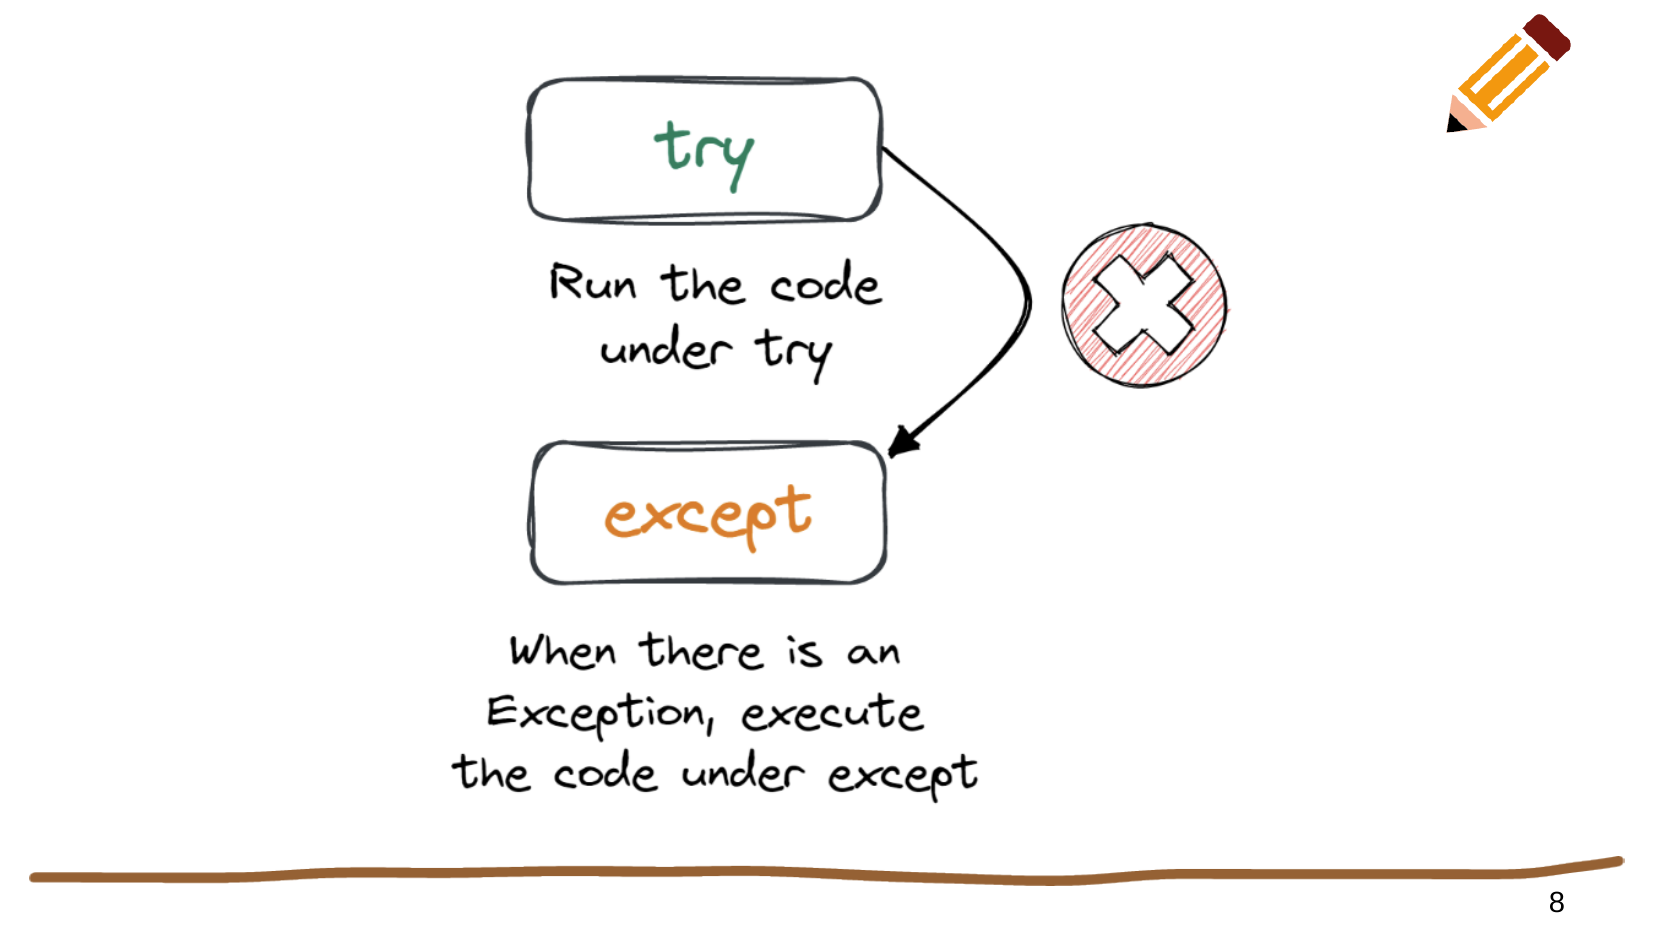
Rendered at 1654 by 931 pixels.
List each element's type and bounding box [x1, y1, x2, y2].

picture [412, 26, 1238, 830]
picture [29, 856, 1625, 886]
picture [1446, 14, 1571, 133]
